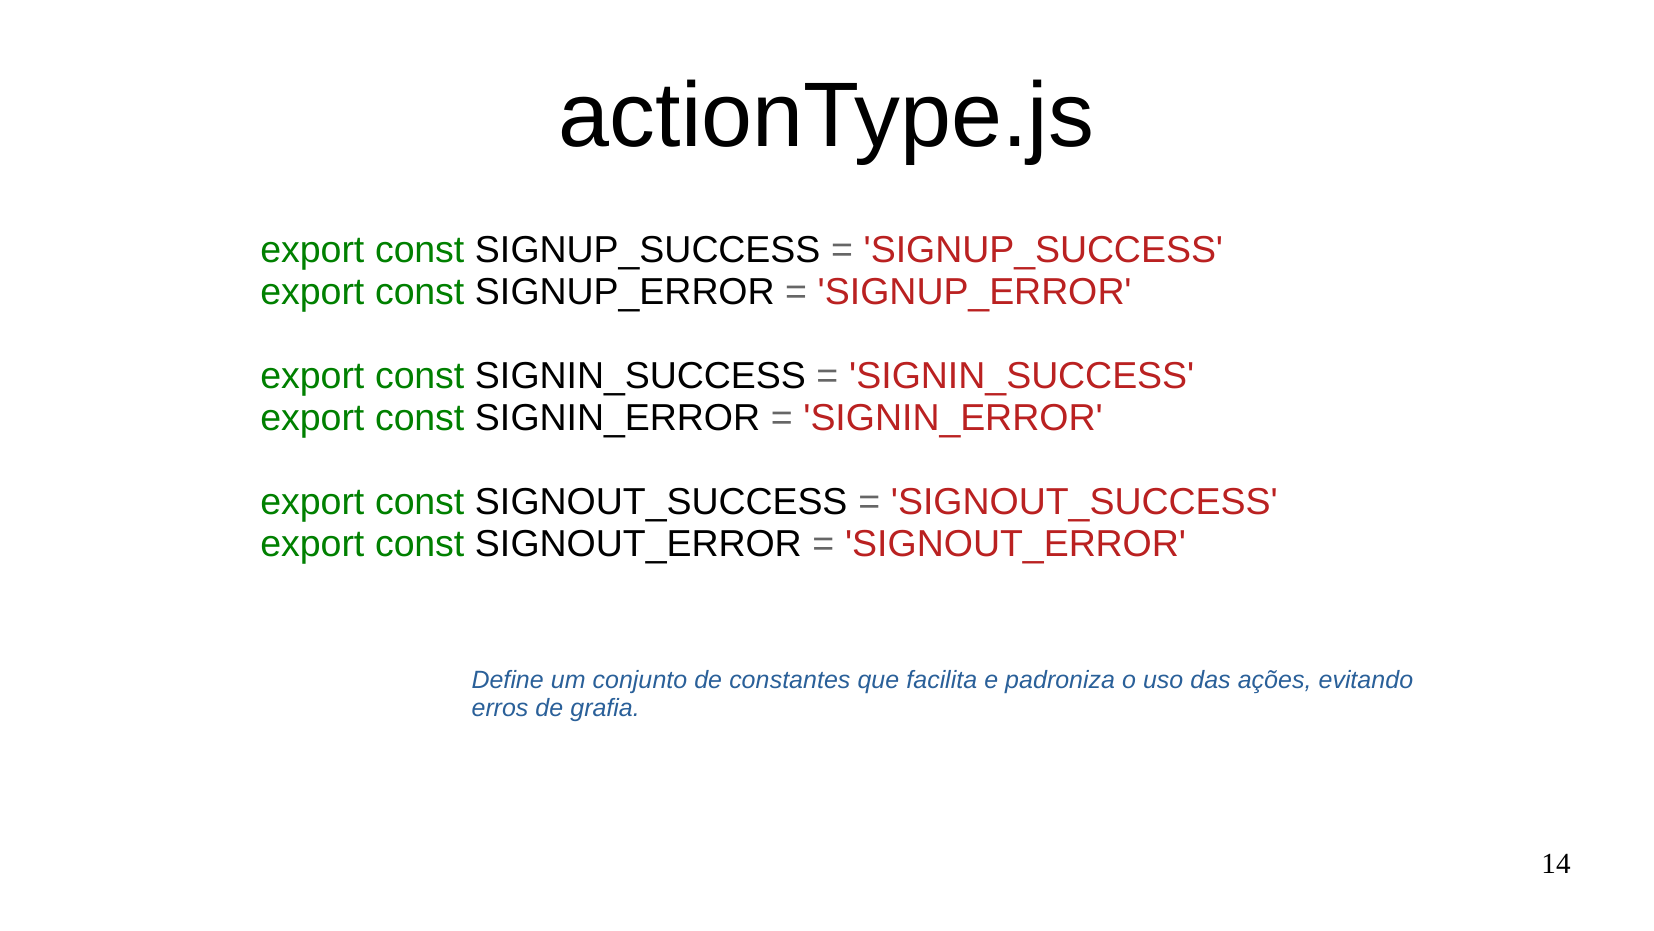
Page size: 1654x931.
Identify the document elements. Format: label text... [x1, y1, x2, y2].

title actionType.js [82, 37, 1571, 193]
text_box export const SIGNUP_SUCCESS = 'SIGNUP_SUCCESS' export const SIGNUP_ERROR = 'SIGNUP_ERROR' export const SIGNIN_SUCCESS = 'SIGNIN_SUCCESS' export const SIGNIN_ERROR = 'SIGNIN_ERROR' export const SIGNOUT_SUCCESS = 'SIGNOUT_SUCCESS' export const SIGNOUT_ERROR = 'SIGNOUT_ERROR' [245, 221, 1348, 572]
text_box Define um conjunto de constantes que facilita e padroniza o uso das ações, evitando erros de grafia. [456, 658, 1431, 730]
